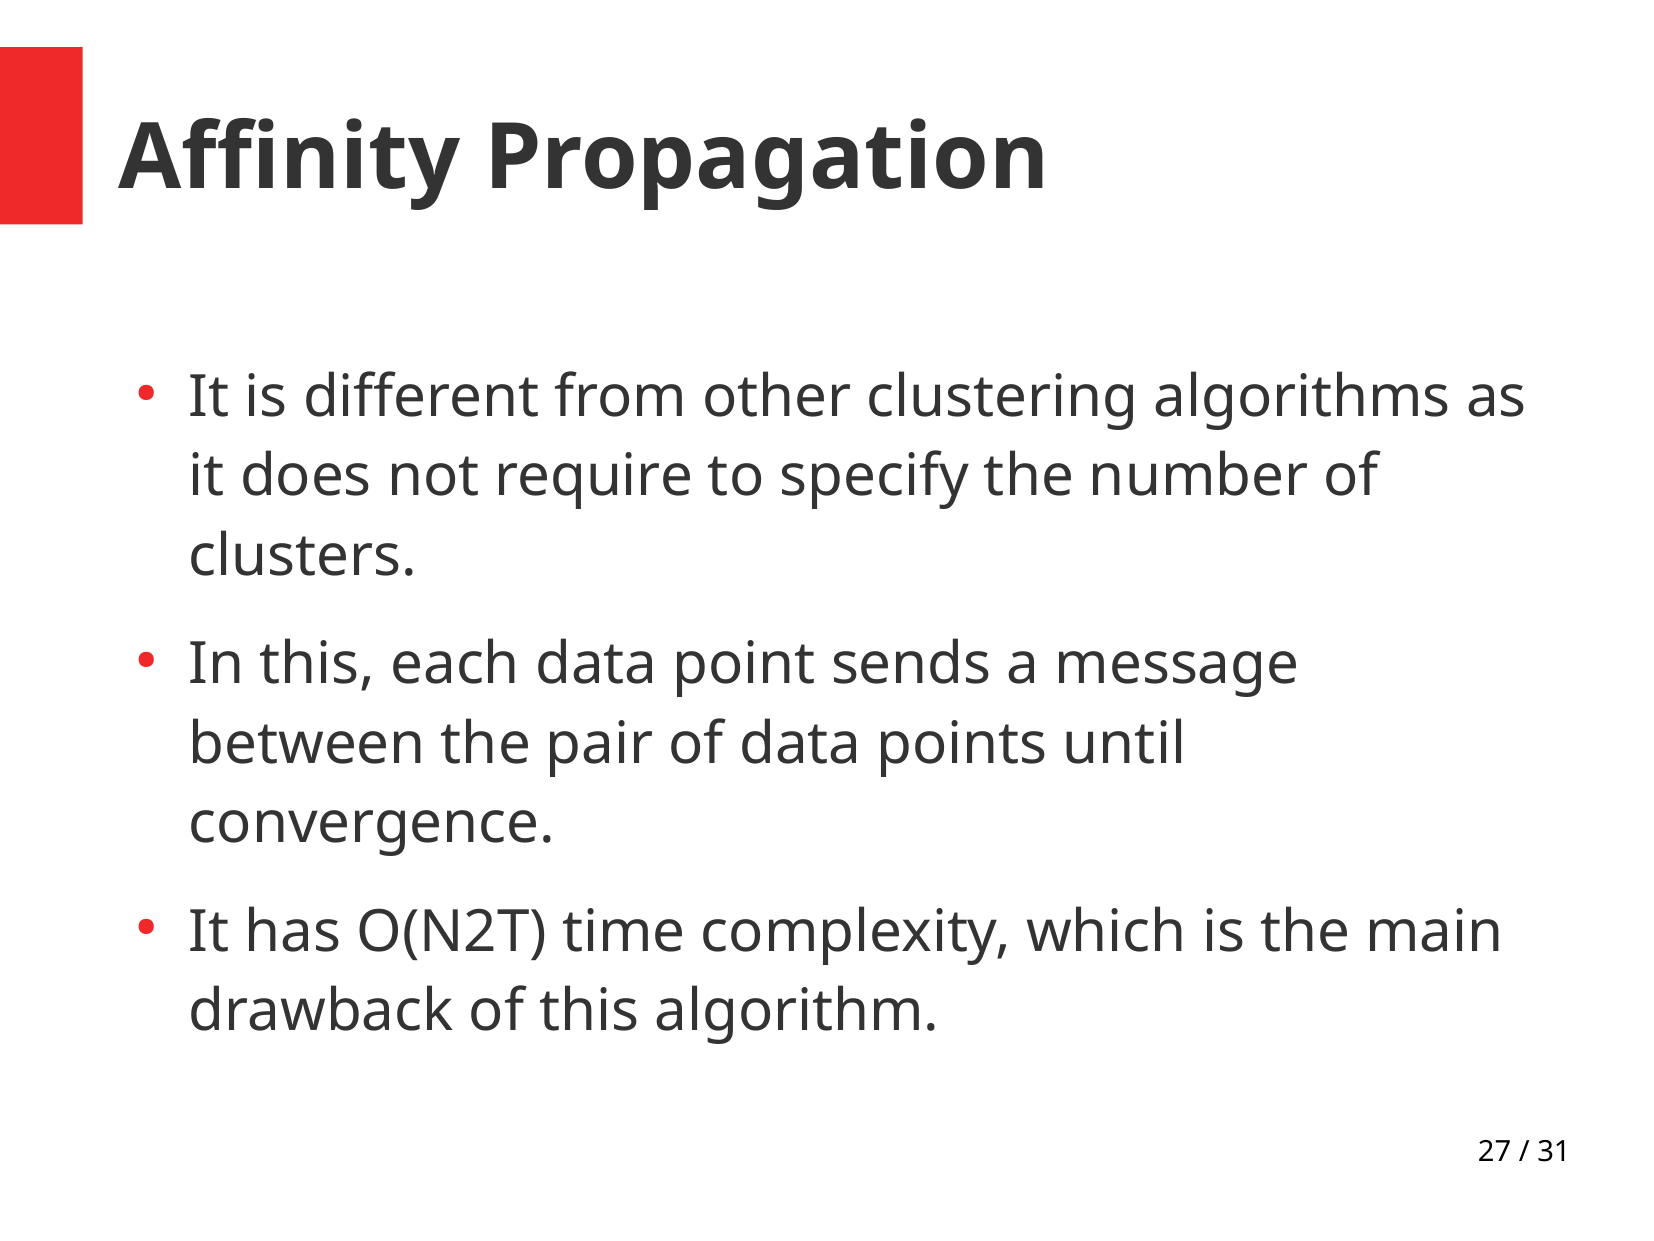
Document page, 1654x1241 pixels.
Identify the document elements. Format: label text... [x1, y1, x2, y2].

list It is different from other clustering algorithms as it does not require to specify the number of clusters. In this, each data point sends a message between the pair of data points until convergence. It has O(N2T) time complexity, which is the main drawback of this algorithm. [118, 354, 1536, 1074]
title Affinity Propagation [118, 49, 1571, 257]
